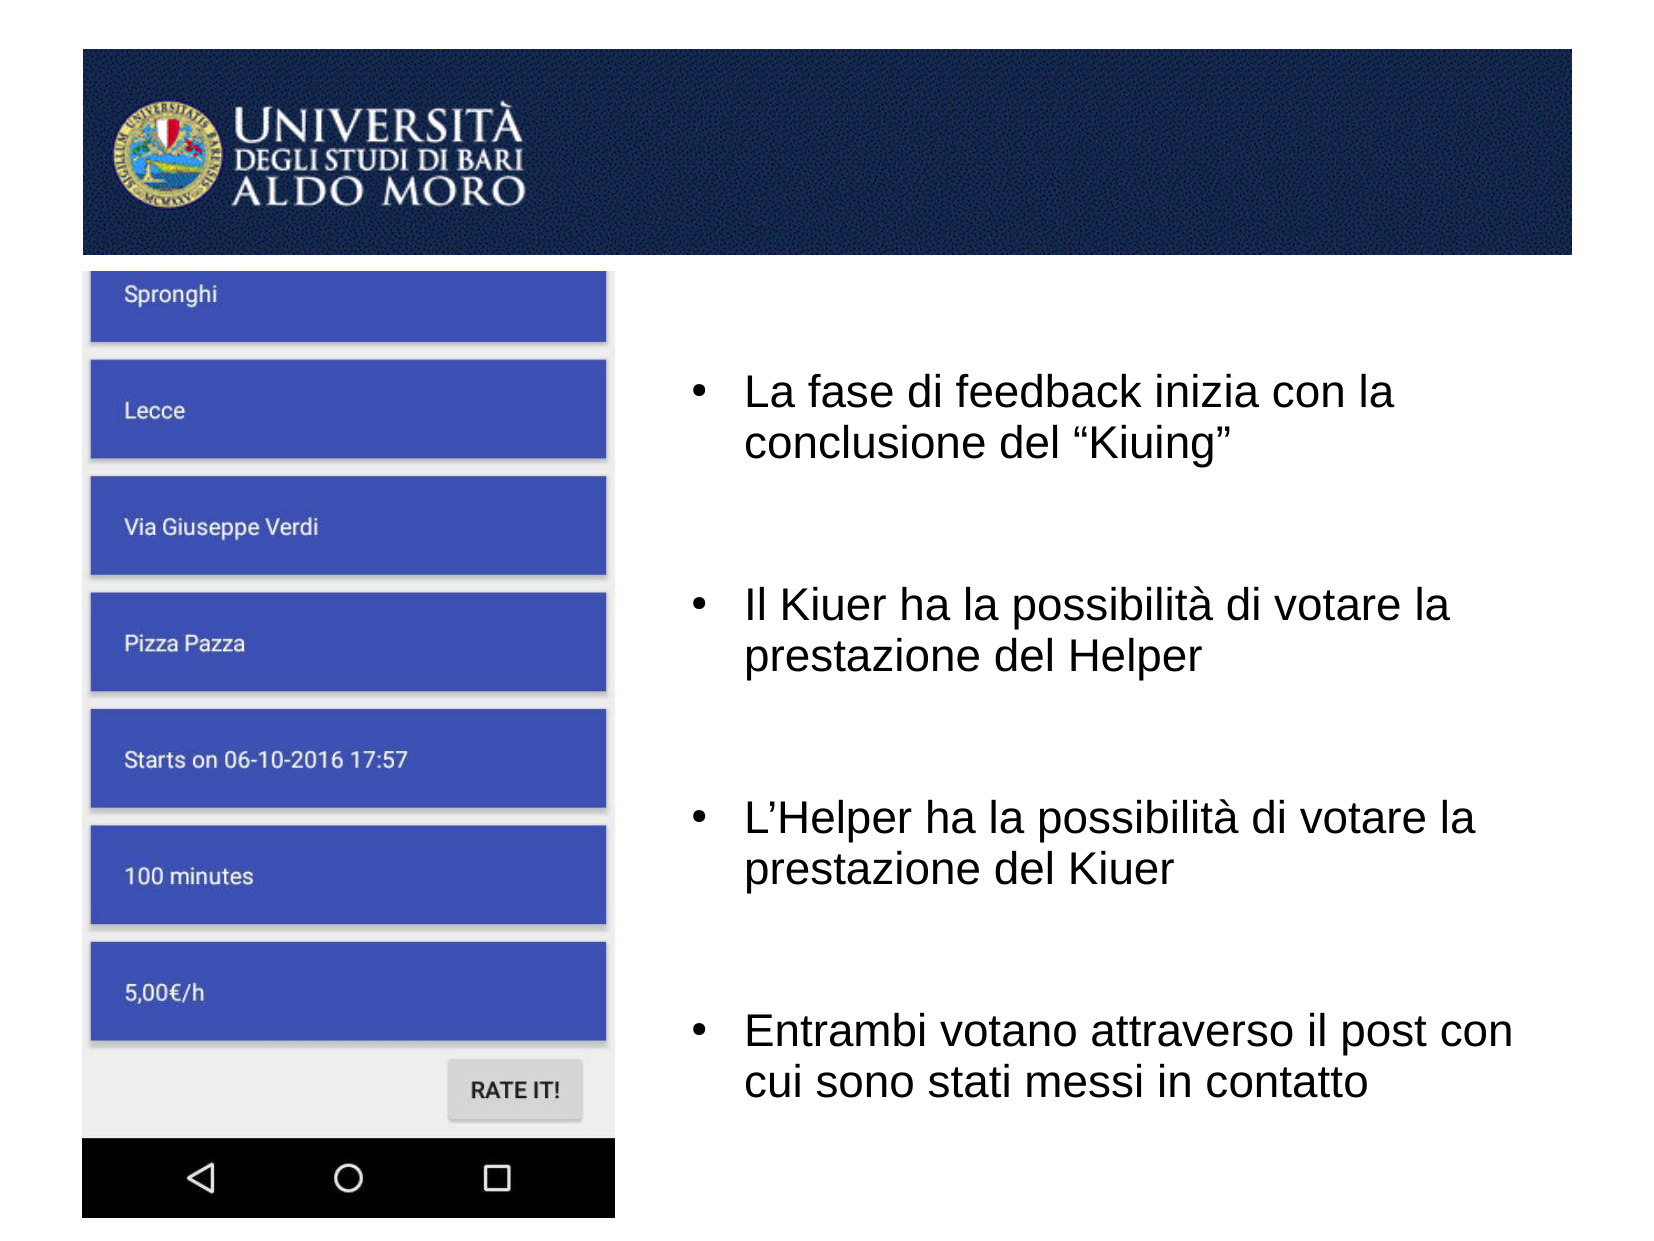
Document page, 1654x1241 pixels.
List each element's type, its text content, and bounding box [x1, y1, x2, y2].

picture [82, 271, 615, 1218]
picture [83, 49, 1572, 255]
list La fase di feedback inizia con la conclusione del “Kiuing” Il Kiuer ha la possibilità di votare la prestazione del Helper L’Helper ha la possibilità di votare la prestazione del Kiuer Entrambi votano attraverso il post con cui sono stati messi in contatto [673, 366, 1571, 1146]
